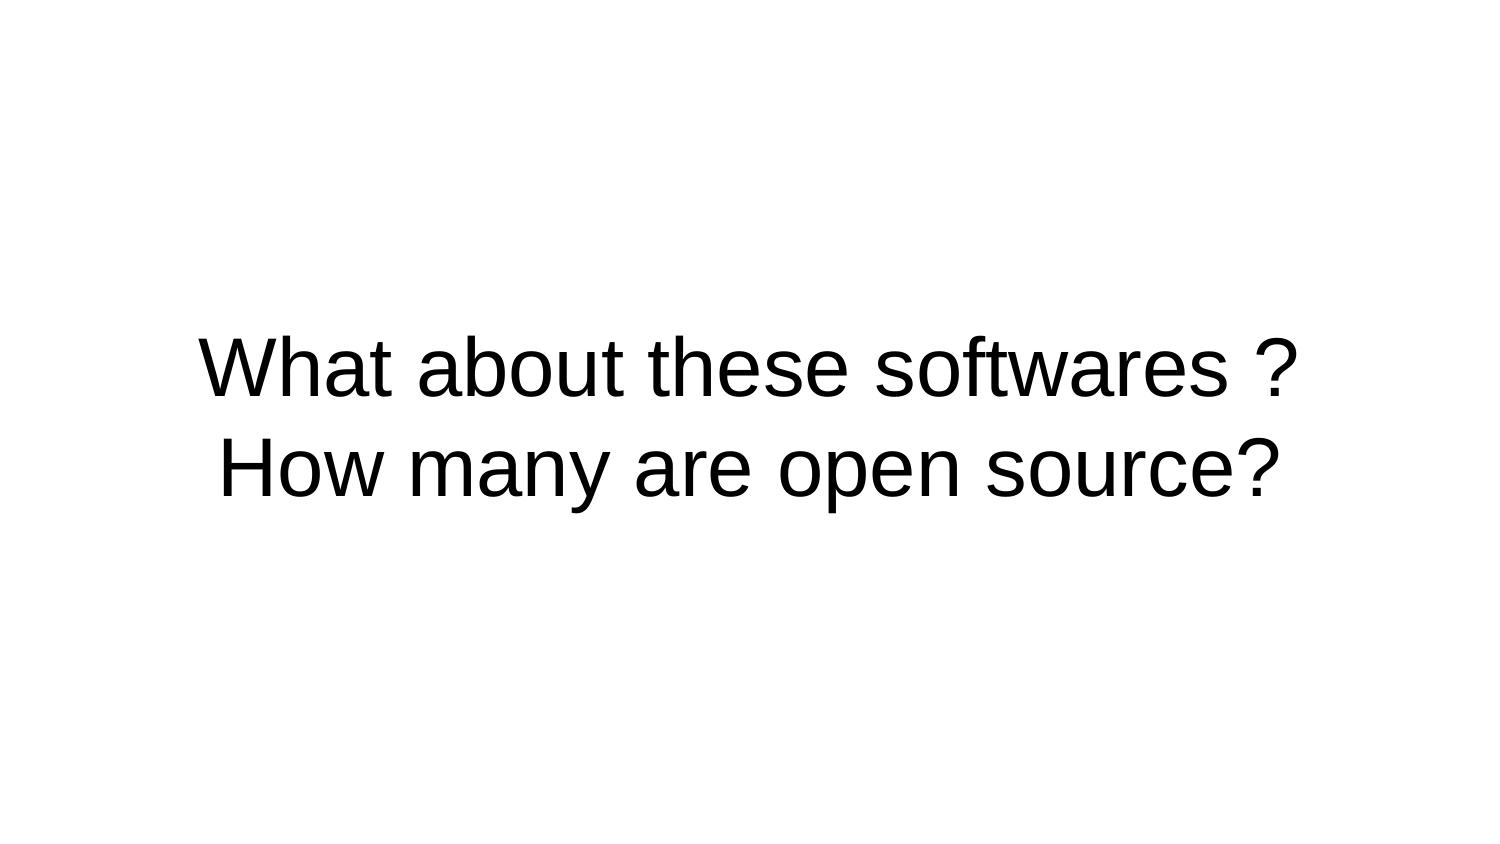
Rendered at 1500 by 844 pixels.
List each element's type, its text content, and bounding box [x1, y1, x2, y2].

text_box What about these softwares ? How many are open source? [152, 297, 1348, 546]
